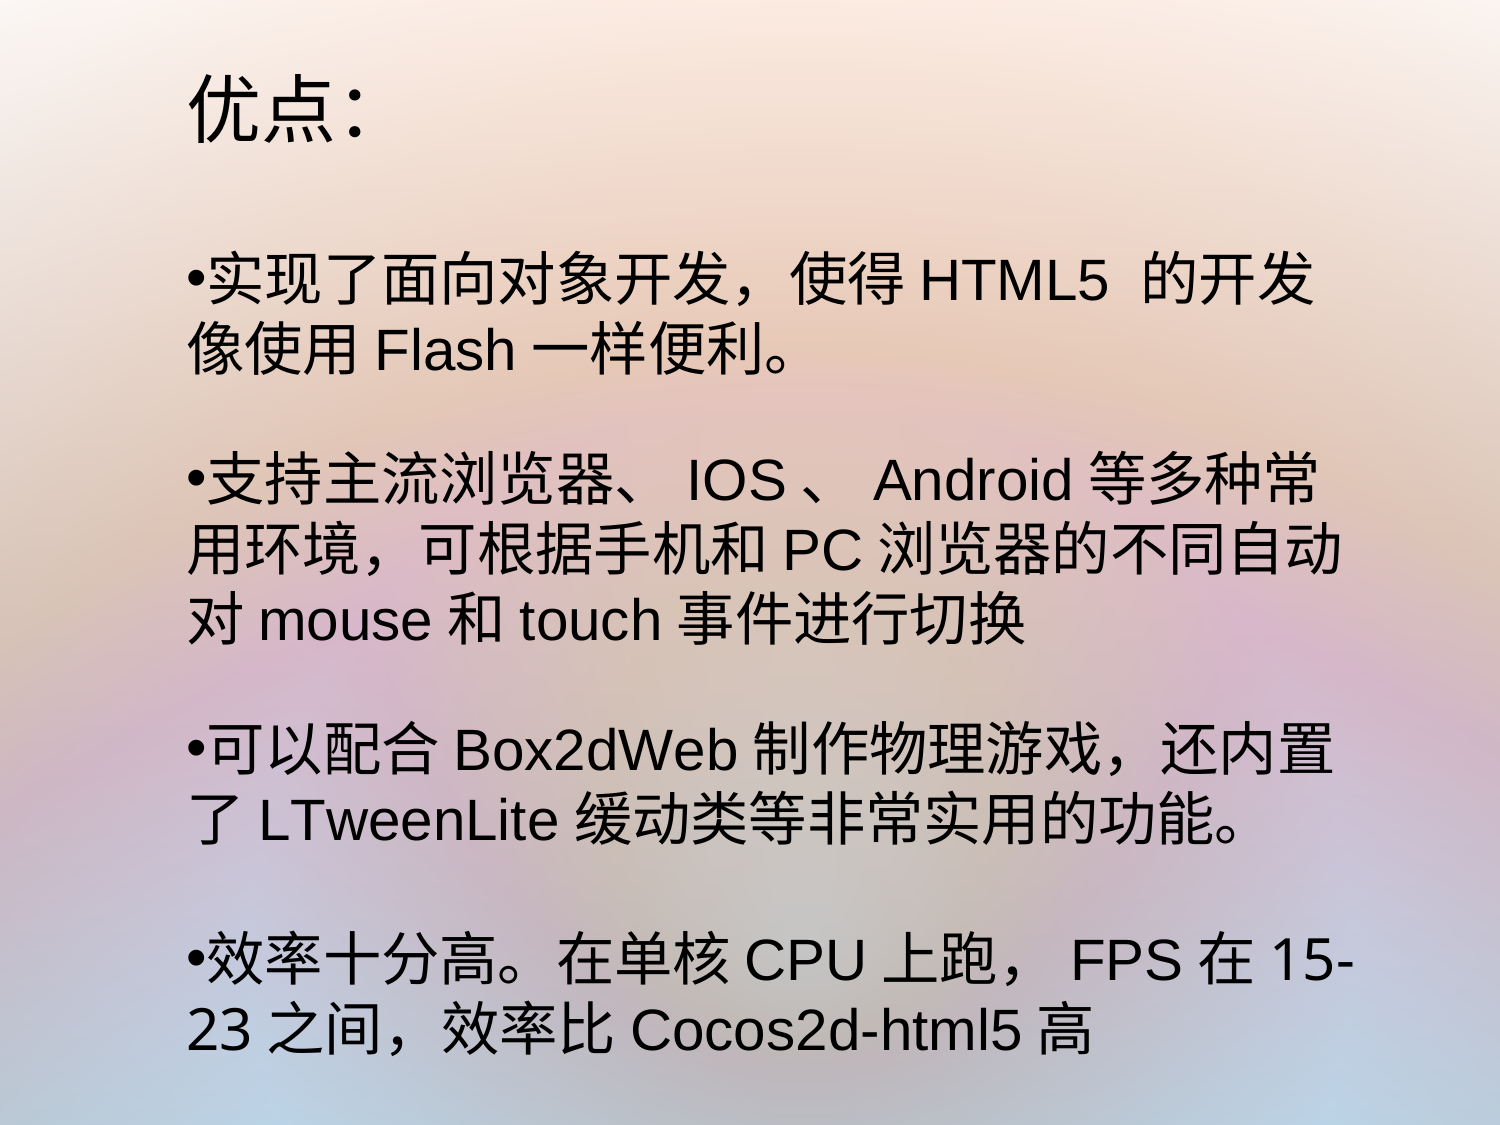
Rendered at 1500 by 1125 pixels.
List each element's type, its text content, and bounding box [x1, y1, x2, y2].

picture [0, 0, 1500, 1125]
text_box 优点： 实现了面向对象开发，使得HTML5 的开发像使用Flash一样便利。 支持主流浏览器、IOS、Android等多种常用环境，可根据手机和PC浏览器的不同自动对mouse和touch事件进行切换 可以配合Box2dWeb制作物理游戏，还内置了LTweenLite缓动类等非常实用的功能。 效率十分高。在单核CPU上跑，FPS在15-23之间，效率比Cocos2d-html5高 [171, 54, 1389, 1070]
